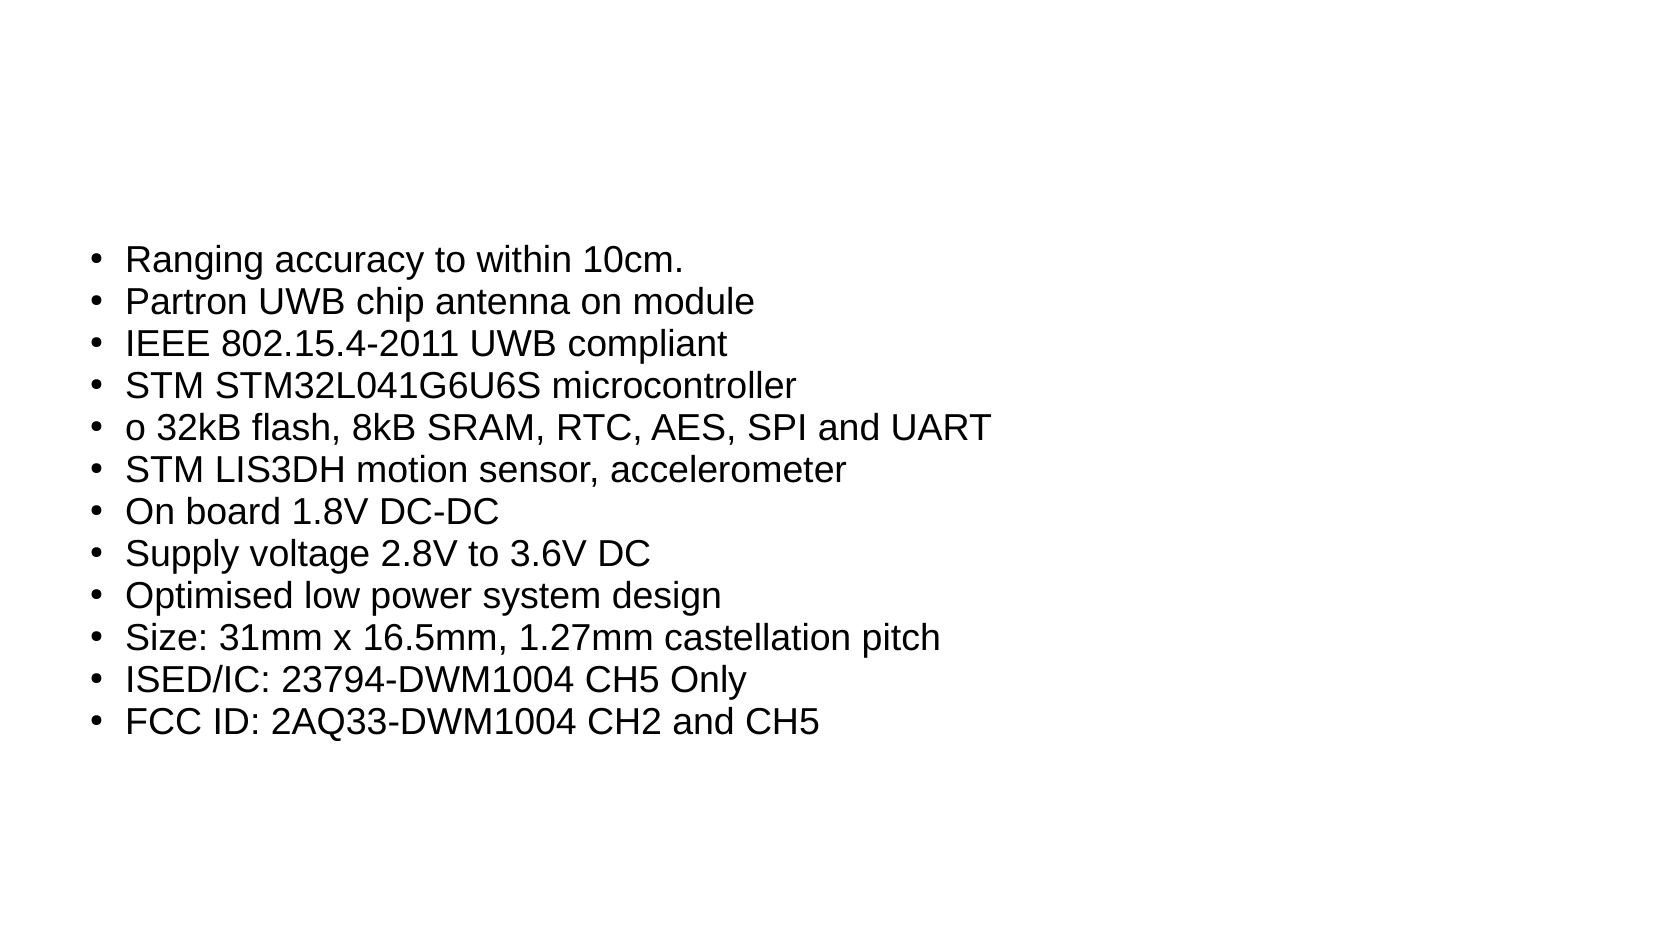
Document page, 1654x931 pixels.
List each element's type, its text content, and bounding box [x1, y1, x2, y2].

text_box Ranging accuracy to within 10cm. Partron UWB chip antenna on module IEEE 802.15.4-2011 UWB compliant STM STM32L041G6U6S microcontroller o 32kB flash, 8kB SRAM, RTC, AES, SPI and UART STM LIS3DH motion sensor, accelerometer On board 1.8V DC-DC Supply voltage 2.8V to 3.6V DC Optimised low power system design Size: 31mm x 16.5mm, 1.27mm castellation pitch ISED/IC: 23794-DWM1004 CH5 Only FCC ID: 2AQ33-DWM1004 CH2 and CH5 [75, 231, 1613, 863]
